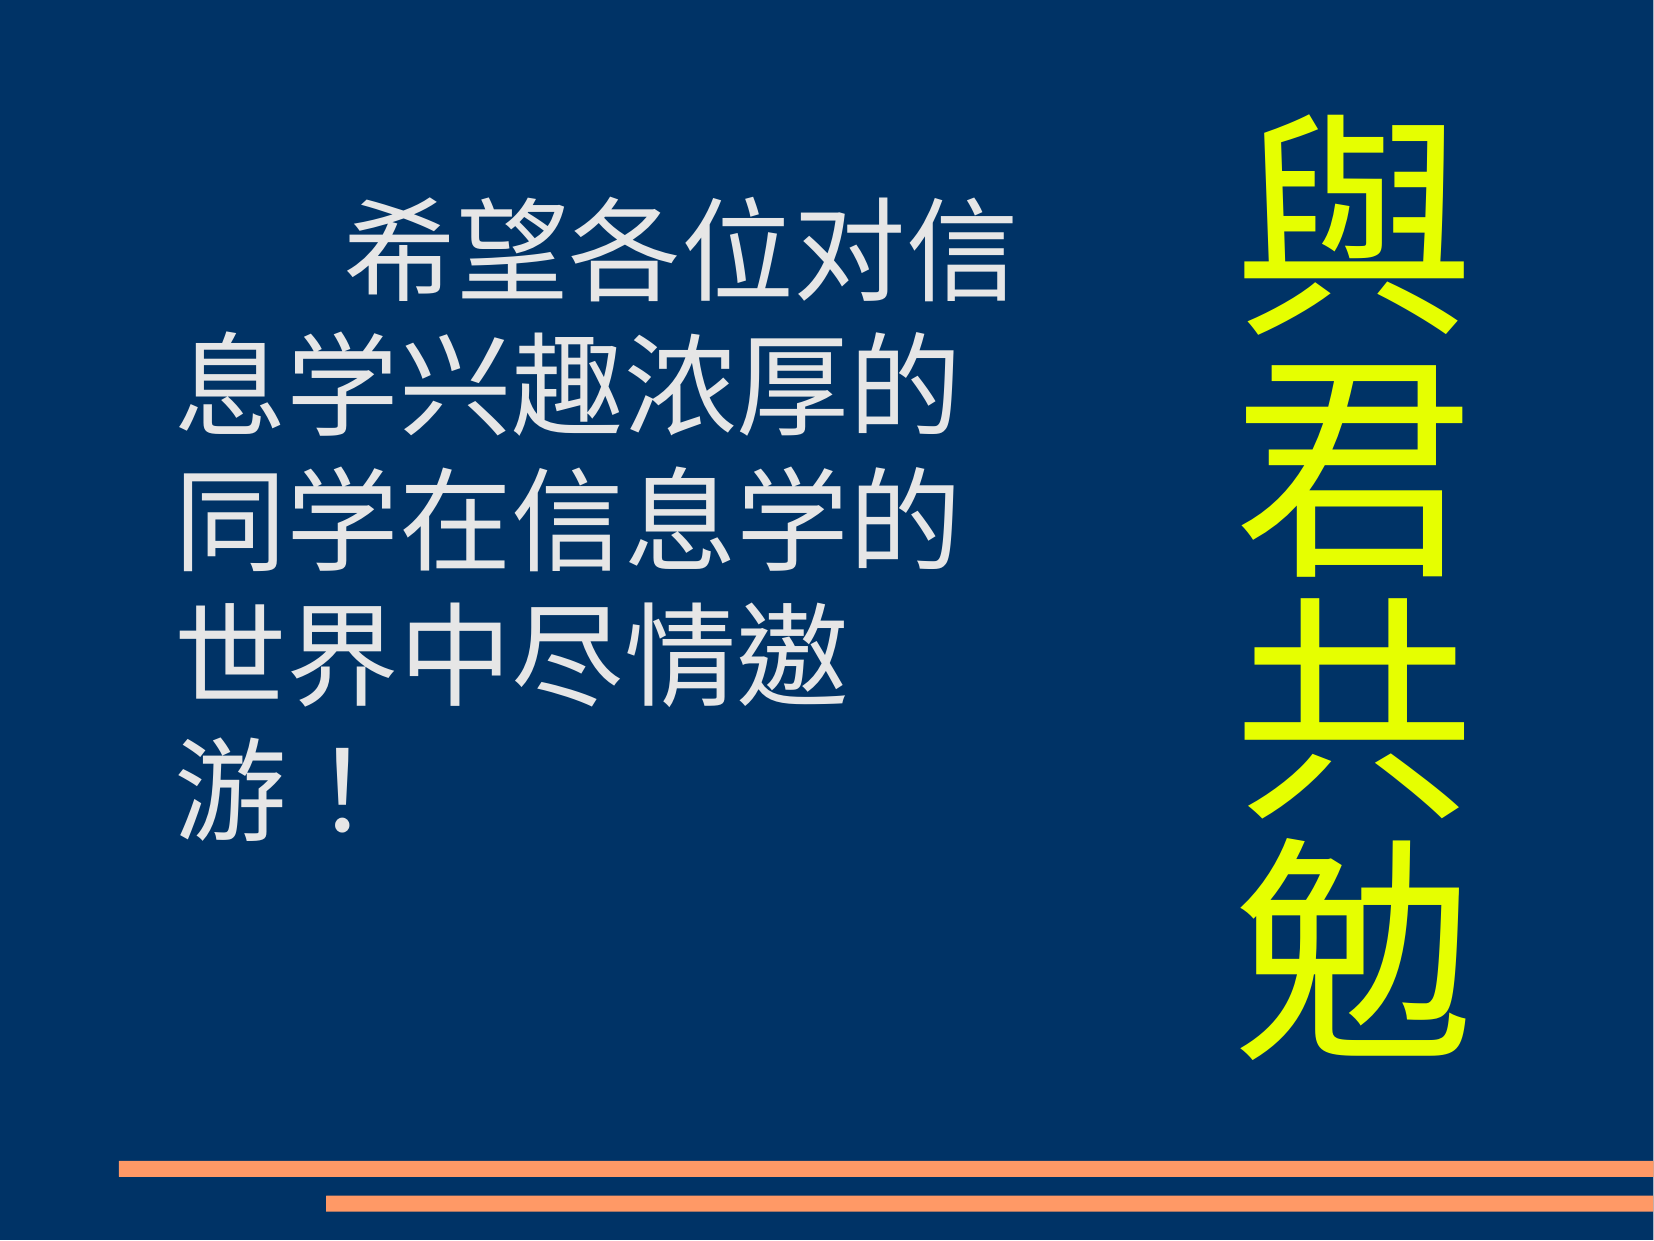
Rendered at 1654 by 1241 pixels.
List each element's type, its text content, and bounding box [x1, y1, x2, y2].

list 希望各位对信息学兴趣浓厚的同学在信息学的世界中尽情遨游！ [118, 177, 1034, 1004]
text_box 與君共勉 [1171, 88, 1477, 1123]
